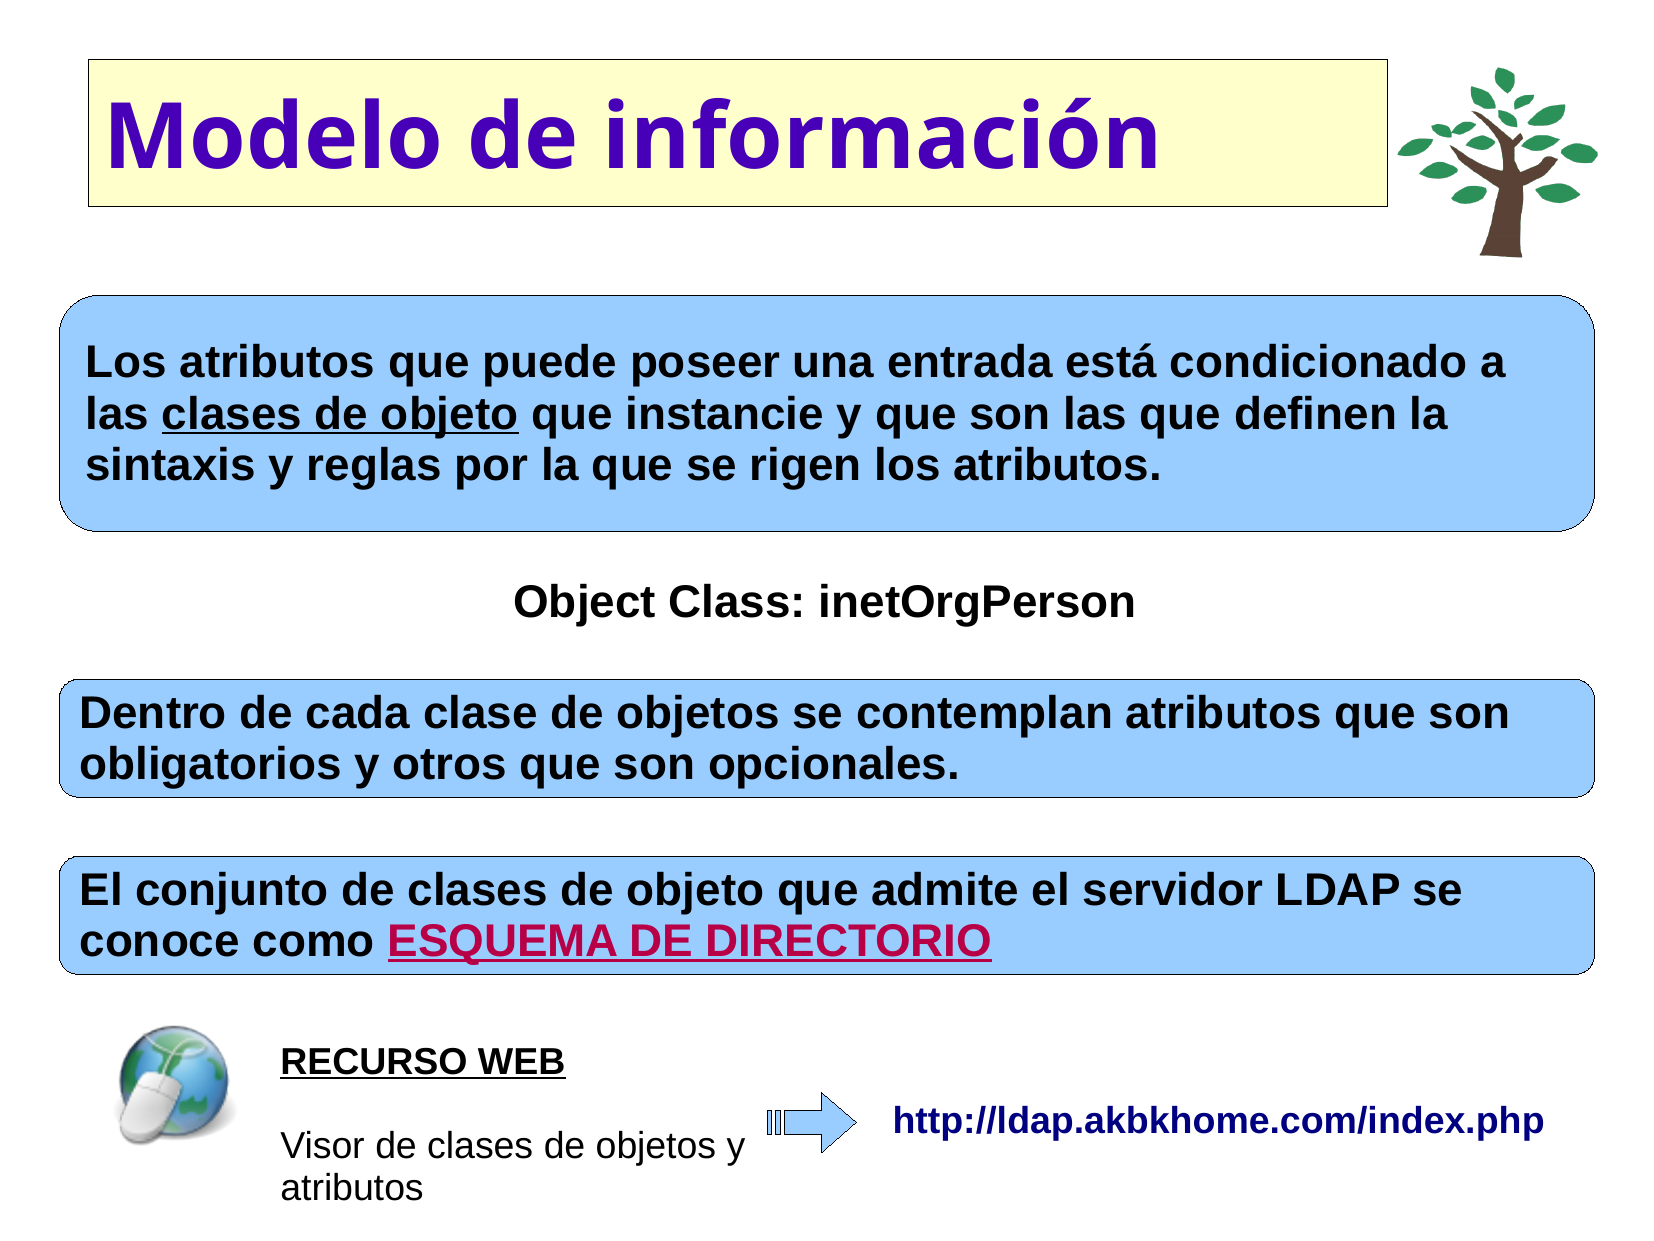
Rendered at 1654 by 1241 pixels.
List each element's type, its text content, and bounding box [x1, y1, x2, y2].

picture [1387, 58, 1625, 266]
text_box [775, 1110, 781, 1135]
text_box http://ldap.akbkhome.com/index.php [877, 1092, 1595, 1150]
text_box [767, 1110, 772, 1135]
picture [88, 1003, 266, 1182]
text_box El conjunto de clases de objeto que admite el servidor LDAP se conoce como ESQUEMA DE DIRECTORIO [59, 856, 1595, 975]
text_box Los atributos que puede poseer una entrada está condicionado a las clases de objeto que instancie y que son las que definen la sintaxis y reglas por la que se rigen los atributos. [59, 295, 1595, 532]
text_box Modelo de información [88, 59, 1387, 207]
text_box [784, 1092, 857, 1153]
text_box Dentro de cada clase de objetos se contemplan atributos que son obligatorios y otros que son opcionales. [59, 679, 1595, 798]
text_box RECURSO WEB Visor de clases de objetos y atributos [265, 1033, 768, 1217]
text_box Object Class: inetOrgPerson [498, 569, 1152, 679]
